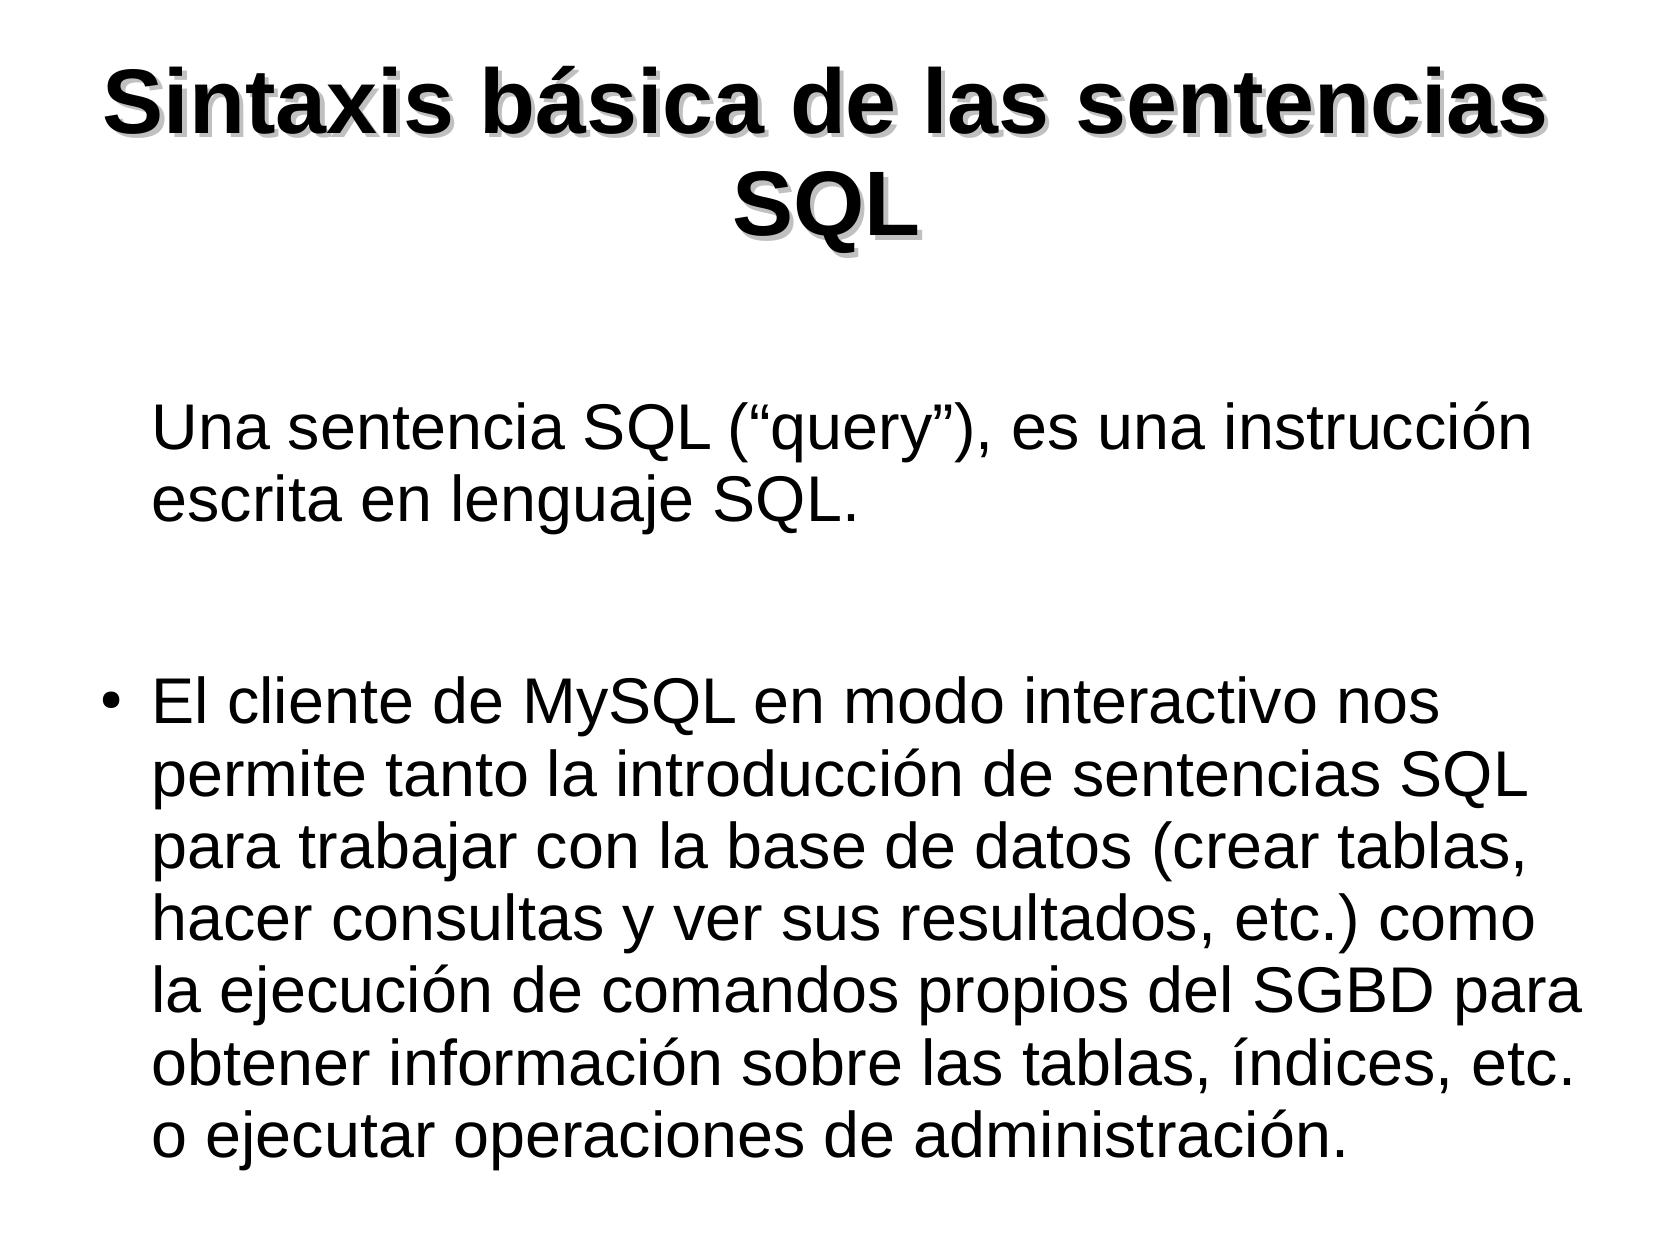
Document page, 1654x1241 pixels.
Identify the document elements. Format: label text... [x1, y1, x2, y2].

title Sintaxis básica de las sentencias SQL [82, 49, 1571, 257]
list Una sentencia SQL (“query”), es una instrucción escrita en lenguaje SQL. El cliente de MySQL en modo interactivo nos permite tanto la introducción de sentencias SQL para trabajar con la base de datos (crear tablas, hacer consultas y ver sus resultados, etc.) como la ejecución de comandos propios del SGBD para obtener información sobre las tablas, índices, etc. o ejecutar operaciones de administración. [82, 290, 1595, 1205]
